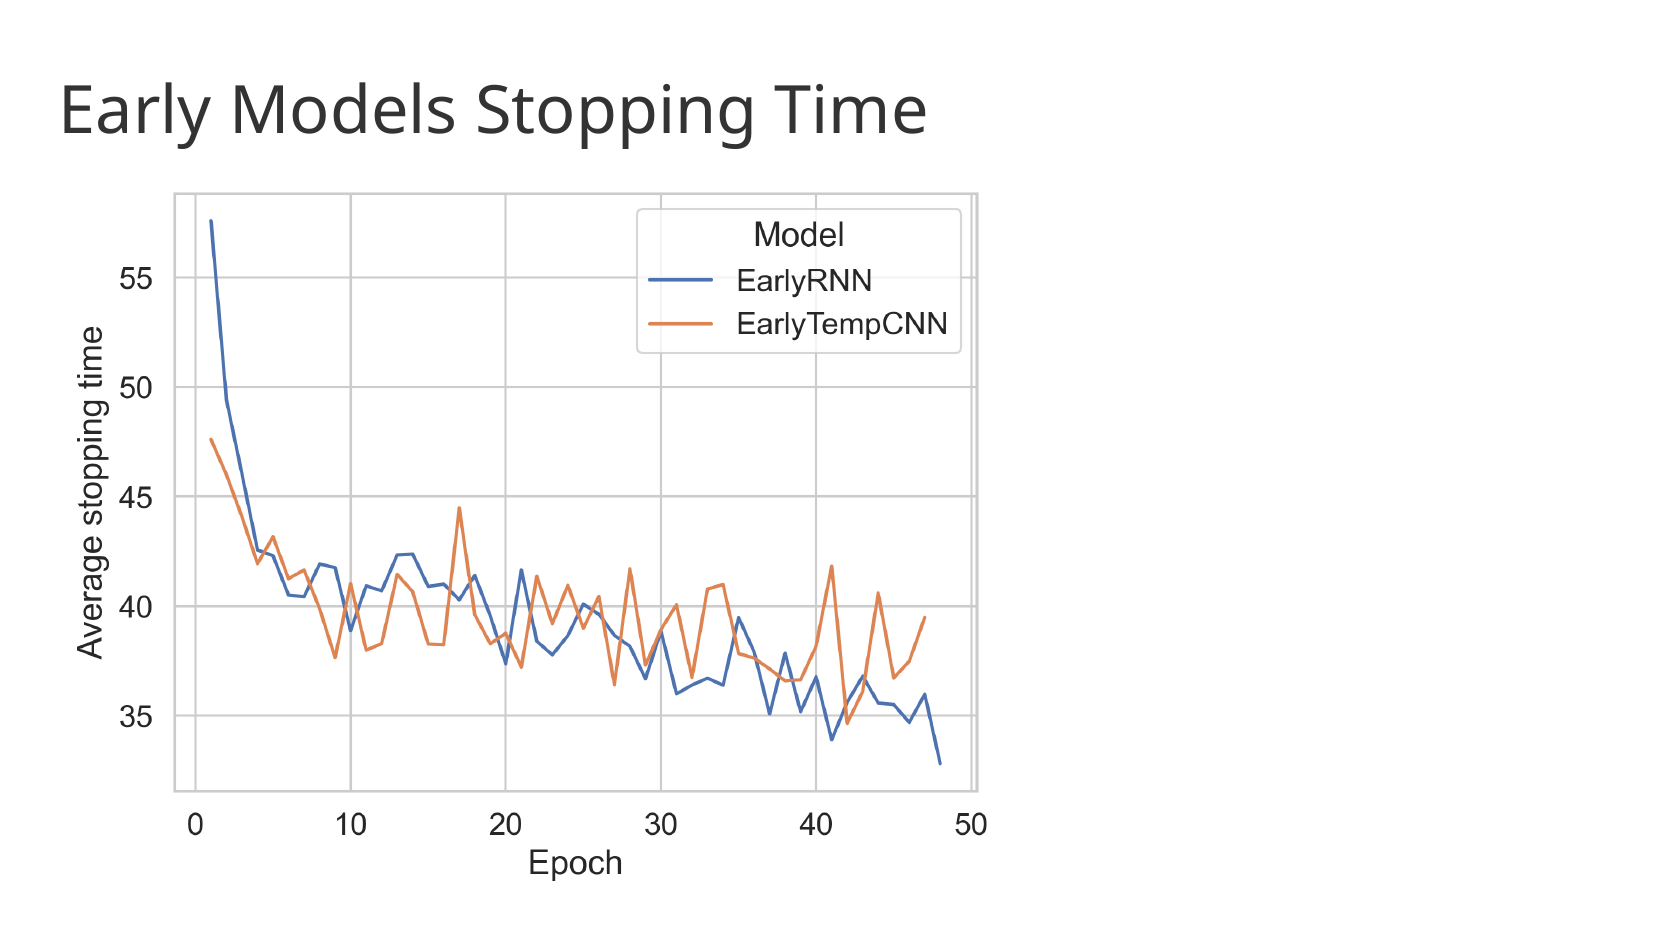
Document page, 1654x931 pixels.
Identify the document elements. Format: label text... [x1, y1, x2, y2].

title Early Models Stopping Time [59, 53, 1595, 154]
picture [61, 177, 1004, 897]
